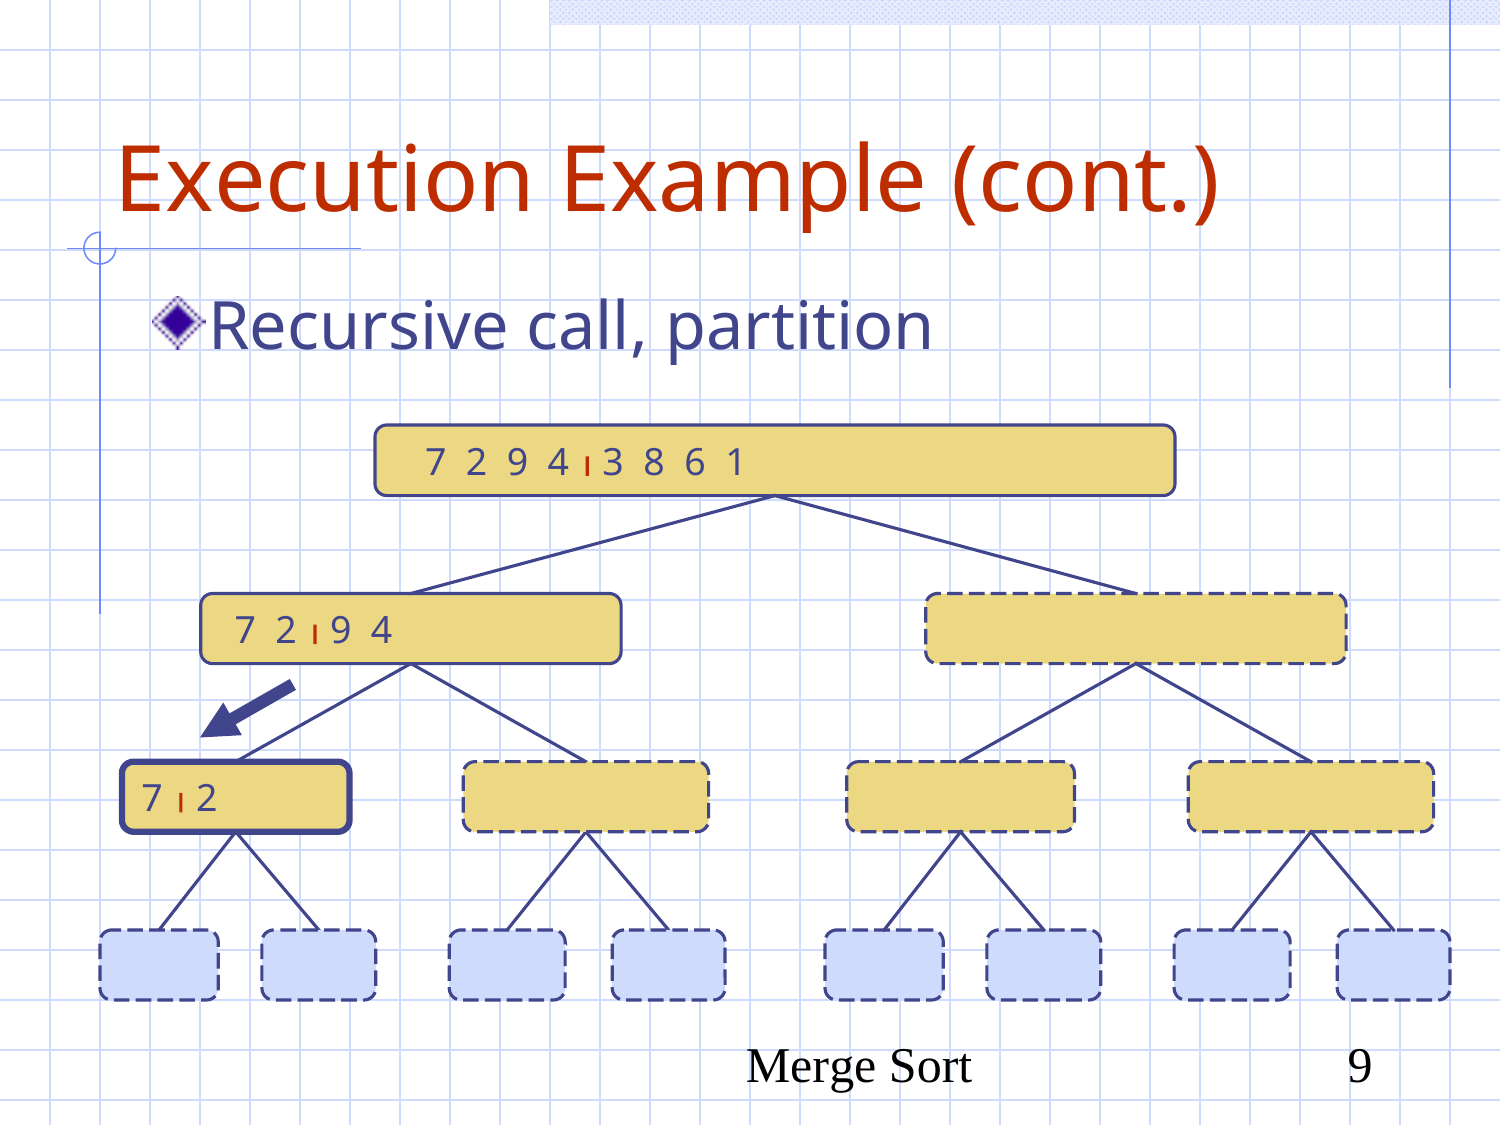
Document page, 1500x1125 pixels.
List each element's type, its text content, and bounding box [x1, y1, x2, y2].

text_box 4  4 [612, 929, 726, 1001]
picture [549, 0, 1449, 25]
text_box 3 8  3 8 [846, 761, 1075, 832]
text_box 6 1  1 6 [1188, 761, 1434, 832]
text_box 8  8 [986, 929, 1101, 1001]
text_box 7  2  2 7 [121, 761, 350, 832]
text_box 7 2 9 4  3 8 6 1  1 2 3 4 6 7 8 9 [374, 424, 1176, 496]
text_box 3  3 [825, 929, 944, 1001]
text_box 2  2 [261, 929, 376, 1001]
text_box 6  6 [1174, 929, 1291, 1001]
text_box 3 8 6 1  1 3 8 6 [925, 593, 1347, 664]
text_box 7 2  9 4  2 4 7 9 [200, 593, 622, 664]
list Recursive call, partition [137, 274, 1413, 388]
text_box 7  7 [99, 929, 219, 1001]
text_box 9 4  4 9 [463, 761, 709, 832]
title Execution Example (cont.) [99, 49, 1375, 238]
text_box 1  1 [1337, 929, 1450, 1001]
text_box 9  9 [449, 929, 566, 1001]
picture [1451, 0, 1500, 25]
